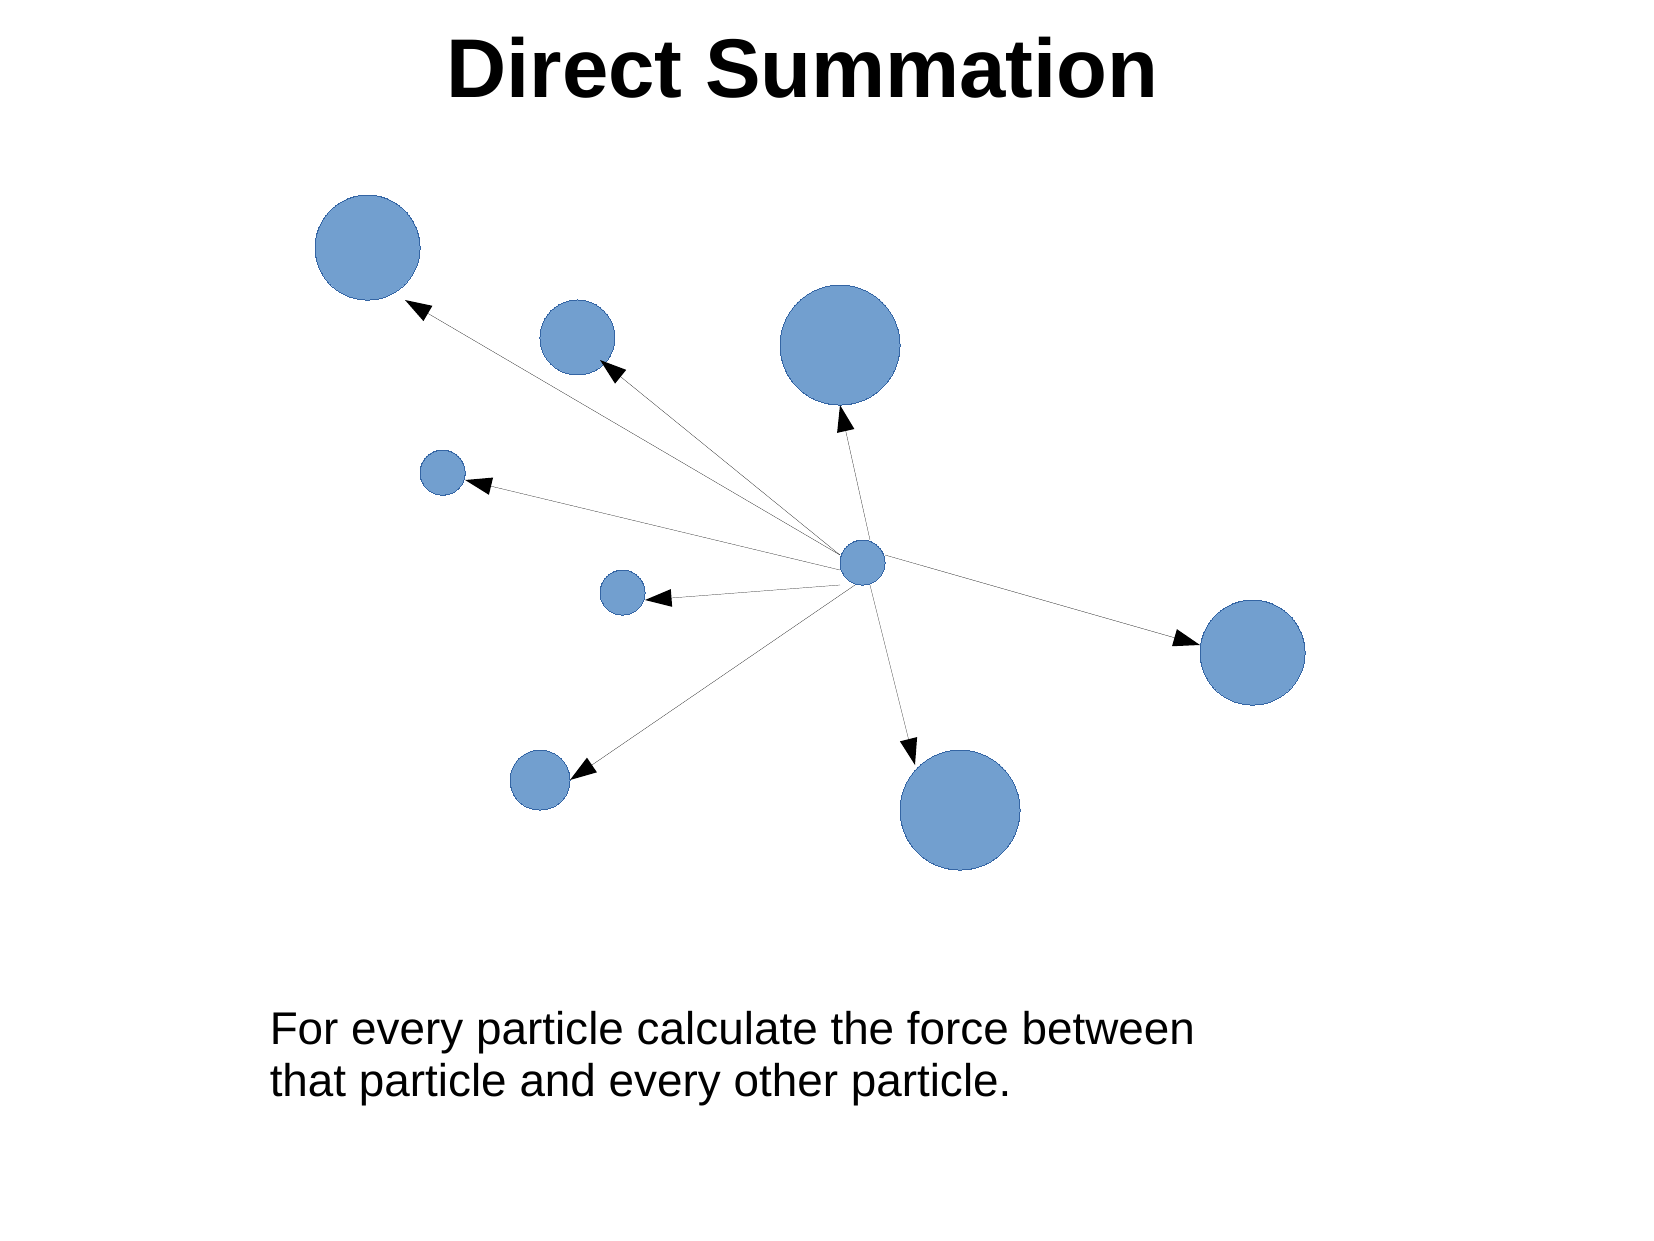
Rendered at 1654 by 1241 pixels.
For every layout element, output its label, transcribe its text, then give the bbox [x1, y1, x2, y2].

text_box [315, 195, 421, 301]
text_box [600, 570, 646, 616]
text_box [780, 285, 901, 406]
text_box For every particle calculate the force between that particle and every other particle. [255, 996, 1246, 1114]
text_box [539, 299, 615, 375]
text_box [900, 750, 1021, 871]
text_box Direct Summation [255, 15, 1351, 123]
text_box [1200, 600, 1306, 706]
text_box [420, 450, 466, 496]
text_box [840, 540, 886, 586]
text_box [510, 750, 570, 811]
